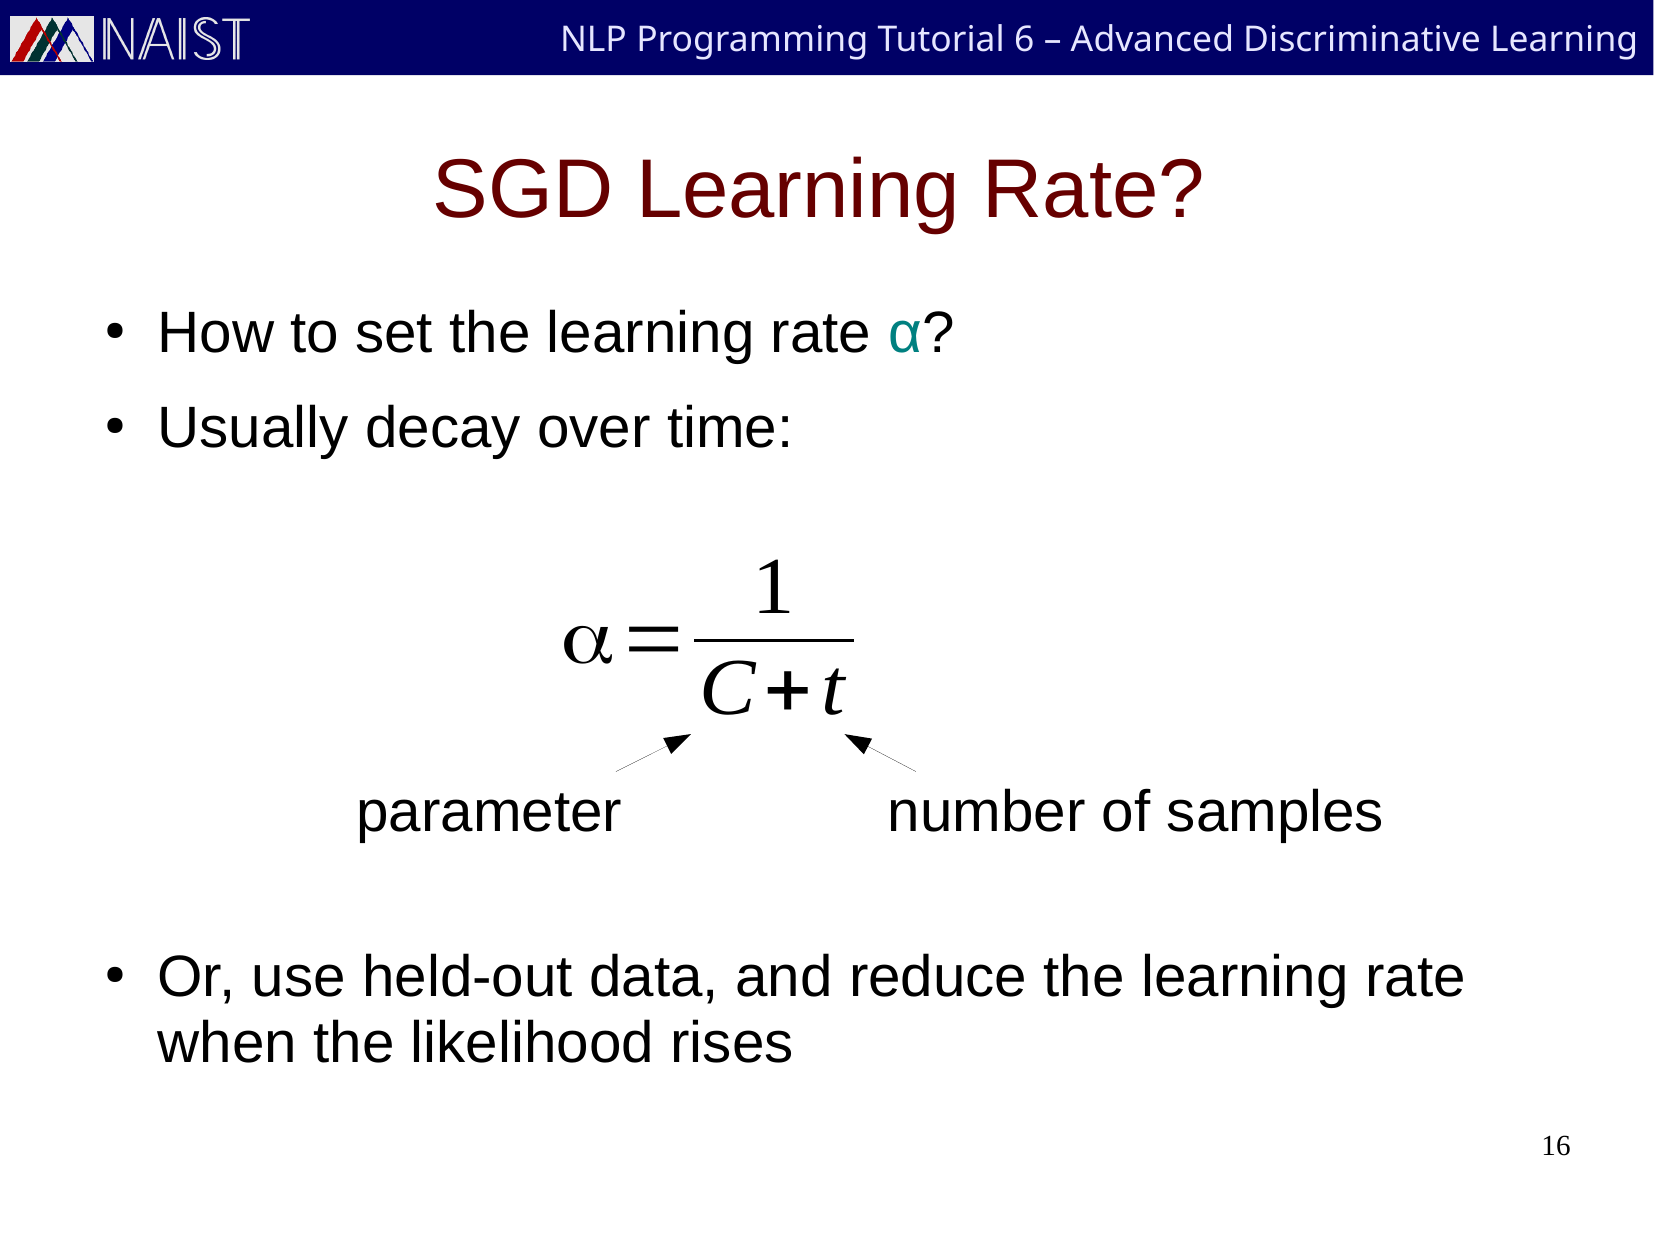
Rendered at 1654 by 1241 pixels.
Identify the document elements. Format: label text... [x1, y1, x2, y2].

chart [540, 542, 879, 735]
picture [10, 16, 94, 62]
list How to set the learning rate α? Usually decay over time: Or, use held-out data, and reduce the learning rate when the likelihood rises [86, 300, 1576, 1075]
title SGD Learning Rate? [75, 92, 1564, 285]
text_box number of samples [873, 771, 1400, 852]
picture [102, 17, 251, 60]
text_box parameter [341, 771, 638, 852]
